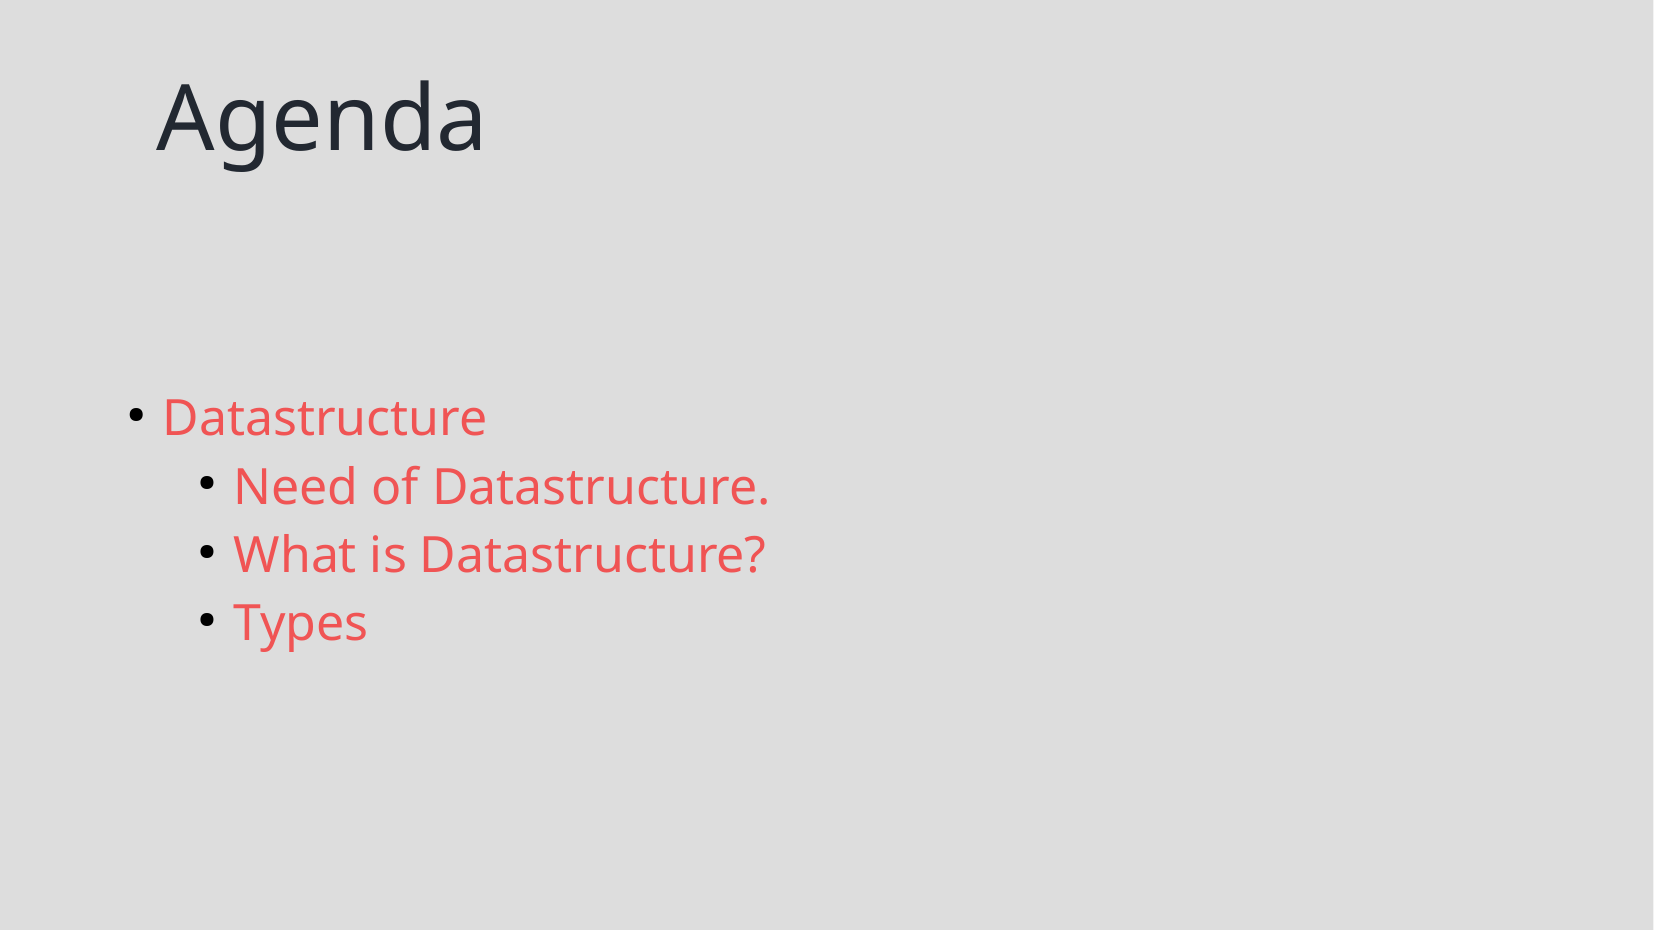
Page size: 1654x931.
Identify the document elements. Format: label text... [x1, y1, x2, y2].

text_box Datastructure Need of Datastructure. What is Datastructure? Types [112, 375, 1555, 699]
title Agenda [82, 37, 563, 193]
